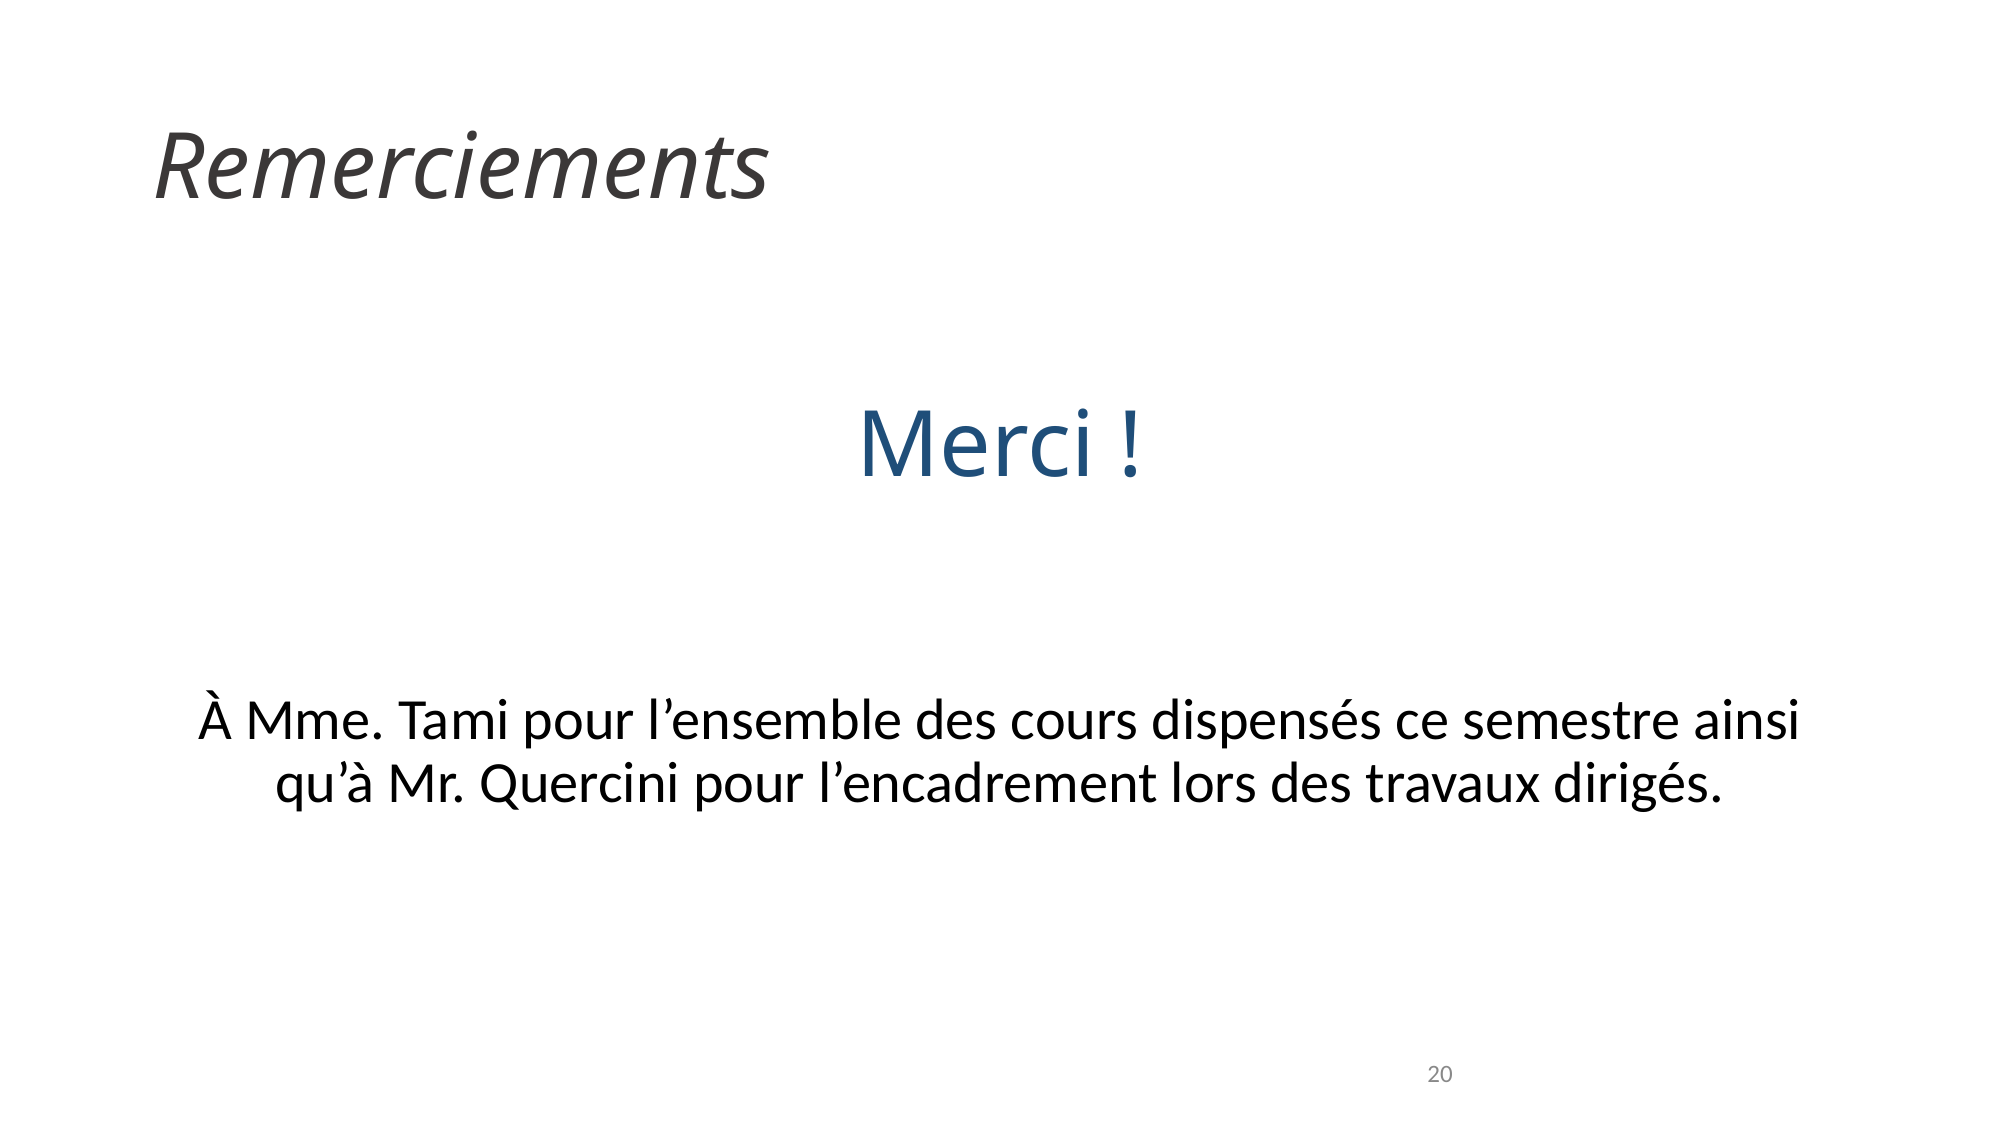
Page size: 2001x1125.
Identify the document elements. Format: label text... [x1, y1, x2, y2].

list À Mme. Tami pour l’ensemble des cours dispensés ce semestre ainsi qu’à Mr. Quercini pour l’encadrement lors des travaux dirigés. [137, 615, 1863, 884]
title Remerciements [137, 59, 1863, 278]
text_box [1412, 1042, 1863, 1103]
text_box Merci ! [661, 337, 1339, 556]
